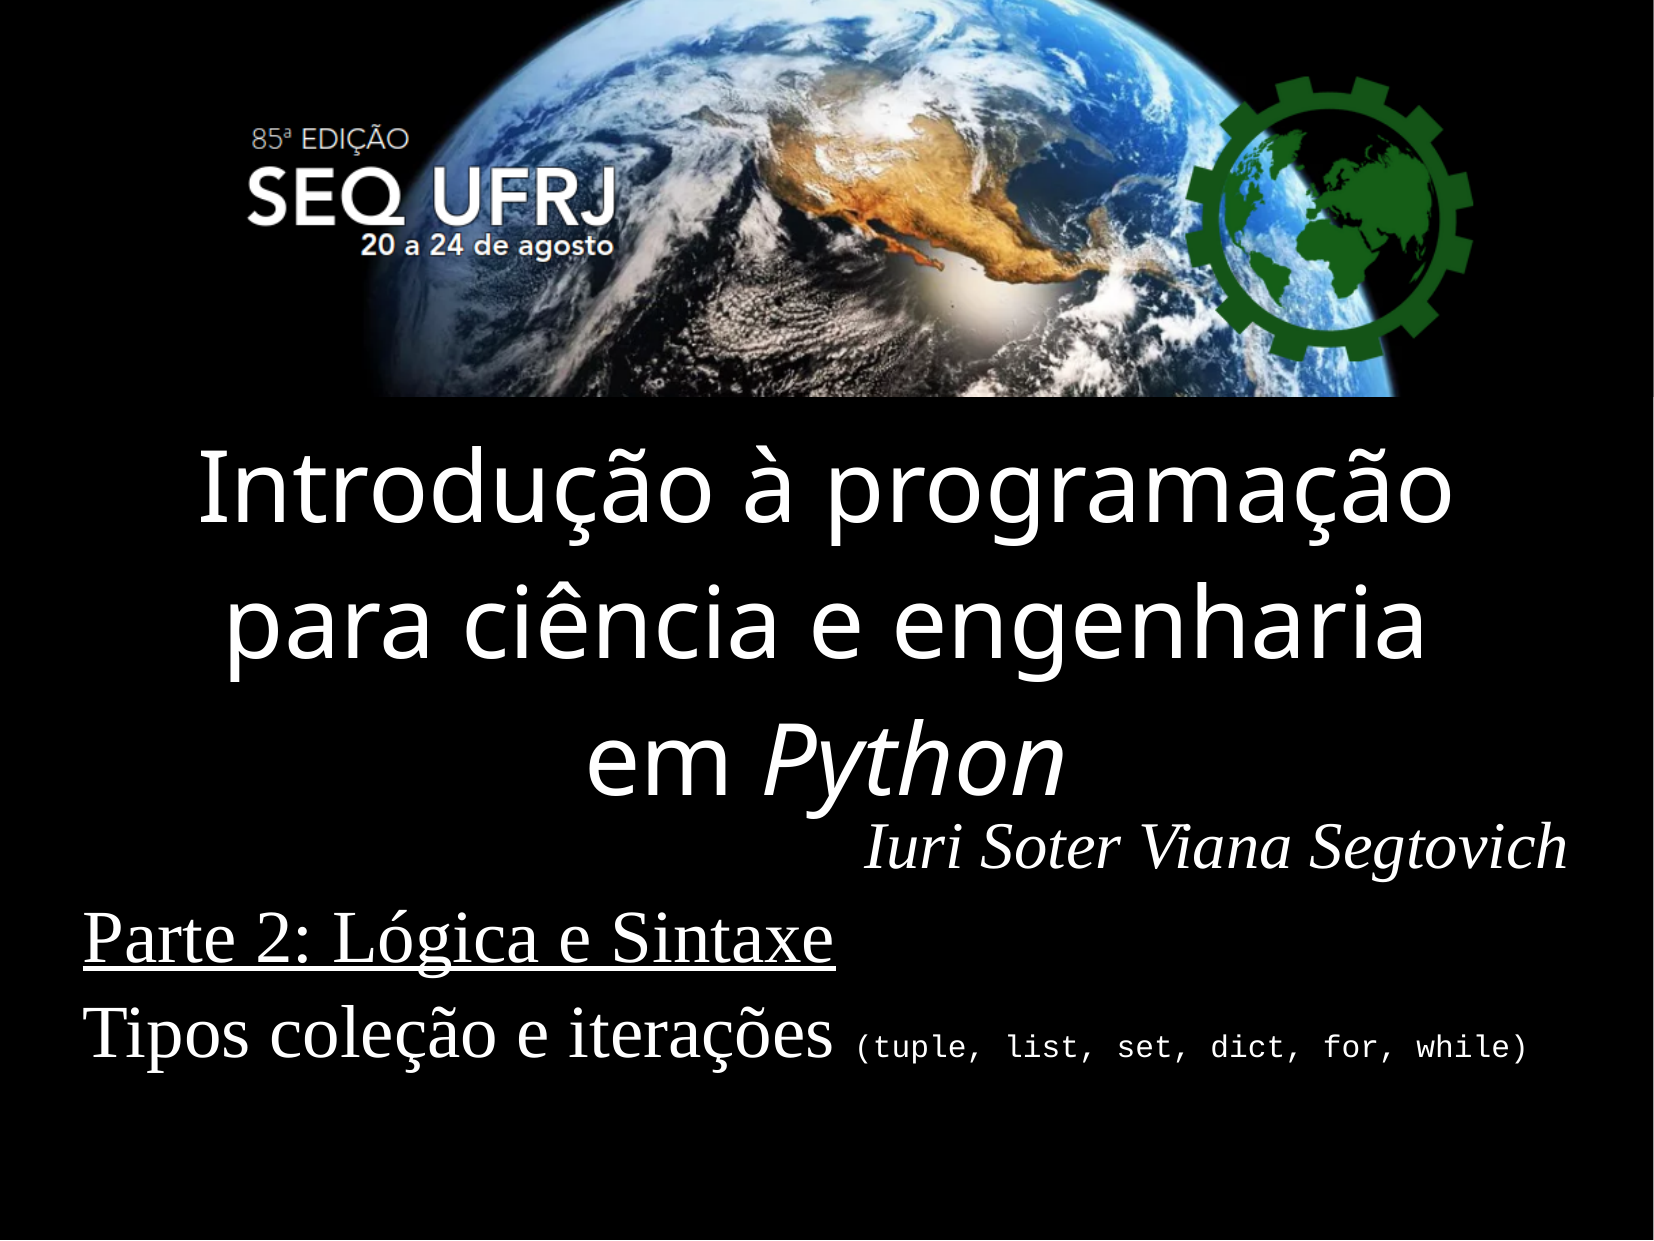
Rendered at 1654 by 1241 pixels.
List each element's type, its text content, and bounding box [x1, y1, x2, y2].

list Iuri Soter Viana Segtovich Parte 2: Lógica e Sintaxe Tipos coleção e iterações (tuple, list, set, dict, for, while) [82, 809, 1571, 1241]
picture [0, 0, 1654, 397]
title Introdução à programação para ciência e engenharia em Python [82, 445, 1571, 795]
